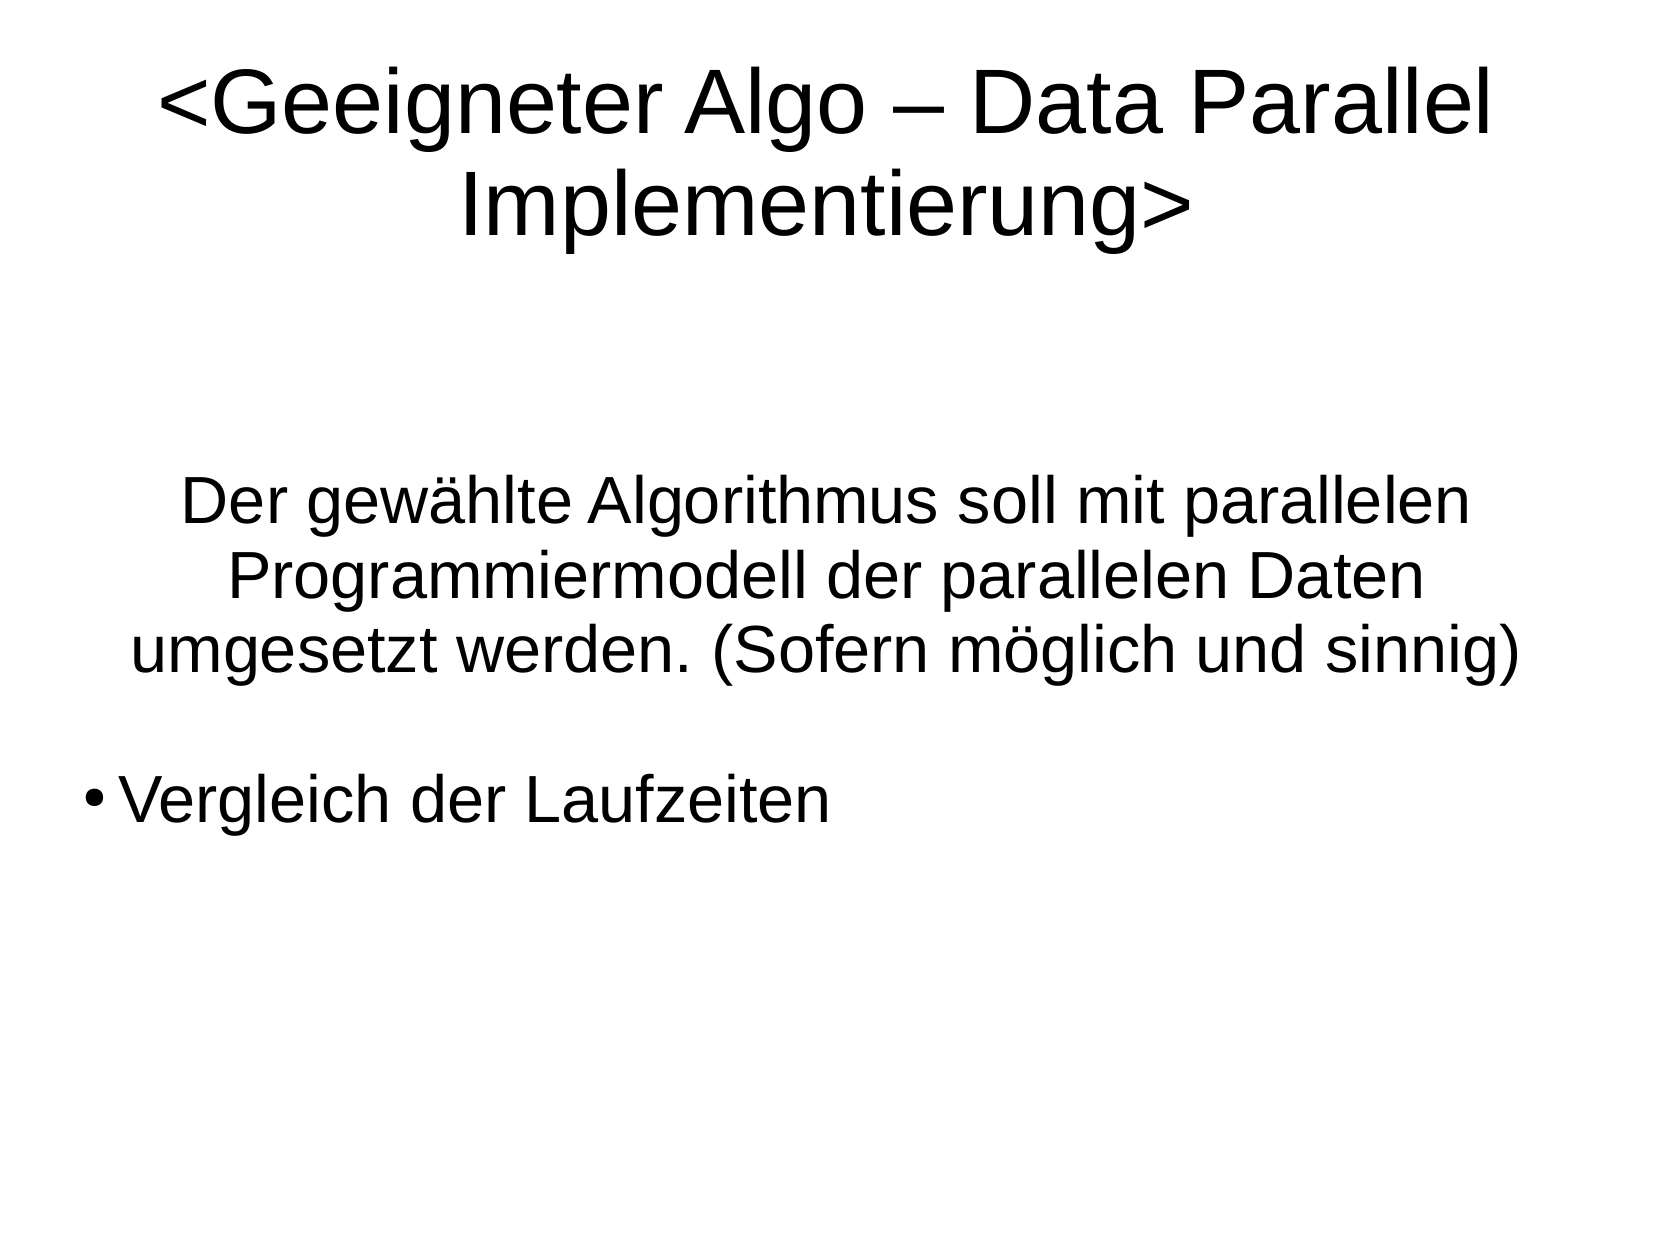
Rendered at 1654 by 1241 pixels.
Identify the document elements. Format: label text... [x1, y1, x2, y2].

subtitle Der gewählte Algorithmus soll mit parallelen Programmiermodell der parallelen Daten umgesetzt werden. (Sofern möglich und sinnig) Vergleich der Laufzeiten [82, 290, 1571, 1010]
title <Geeigneter Algo – Data Parallel Implementierung> [82, 49, 1571, 257]
